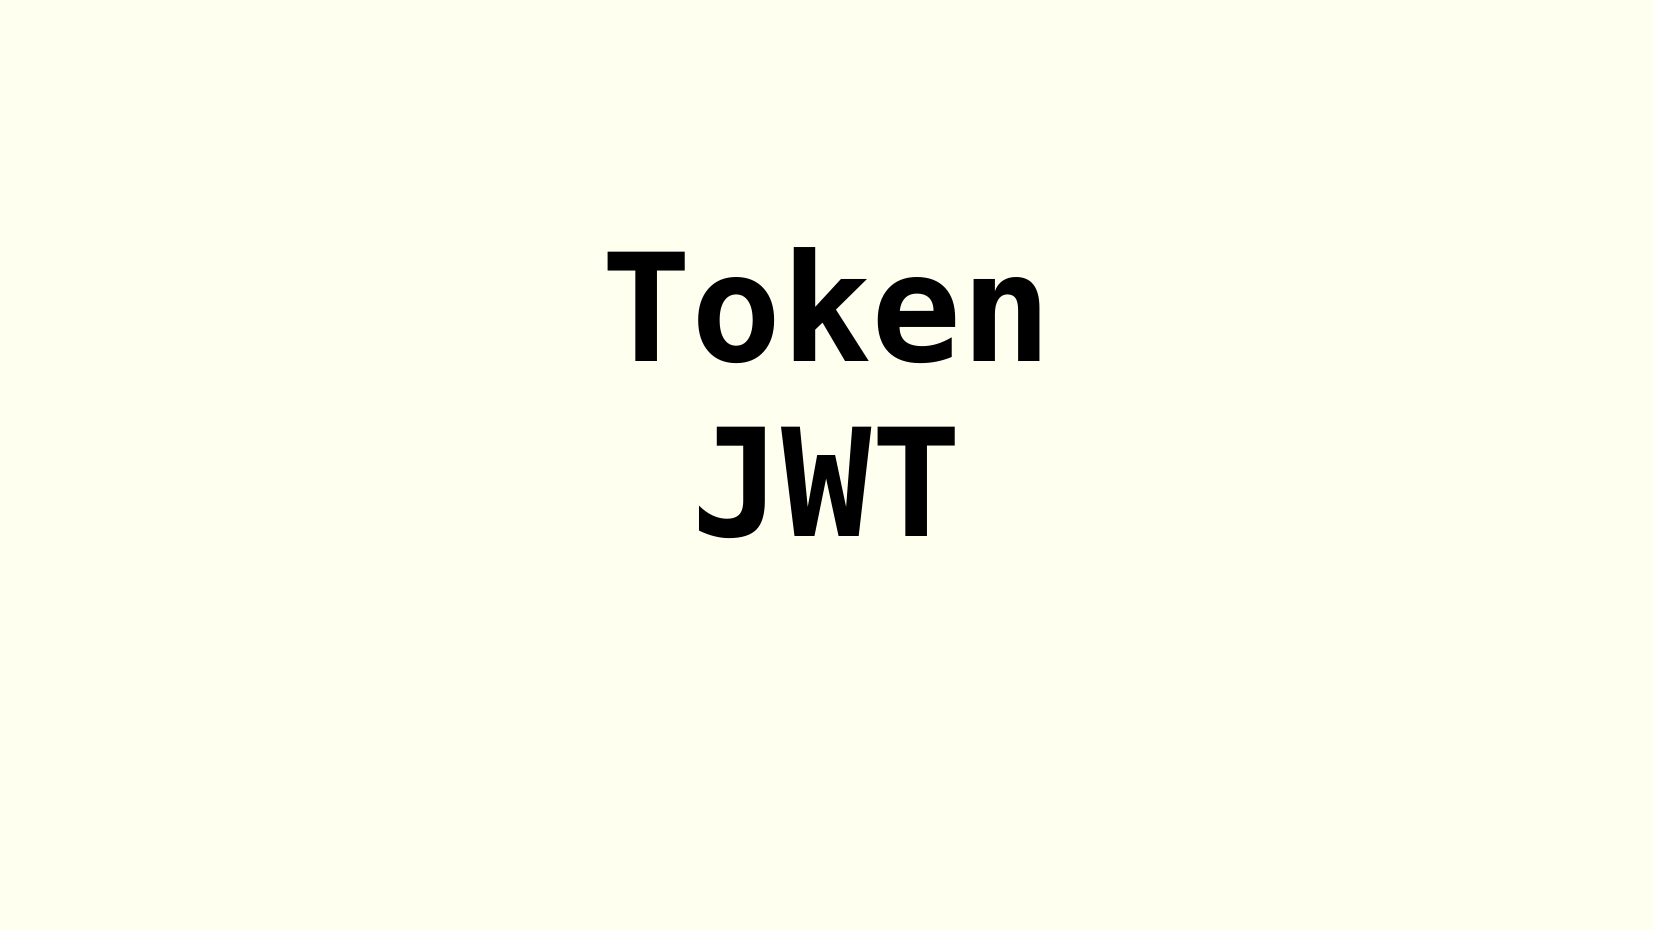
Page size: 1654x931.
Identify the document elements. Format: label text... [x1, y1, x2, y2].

subtitle Token JWT [82, 37, 1571, 758]
